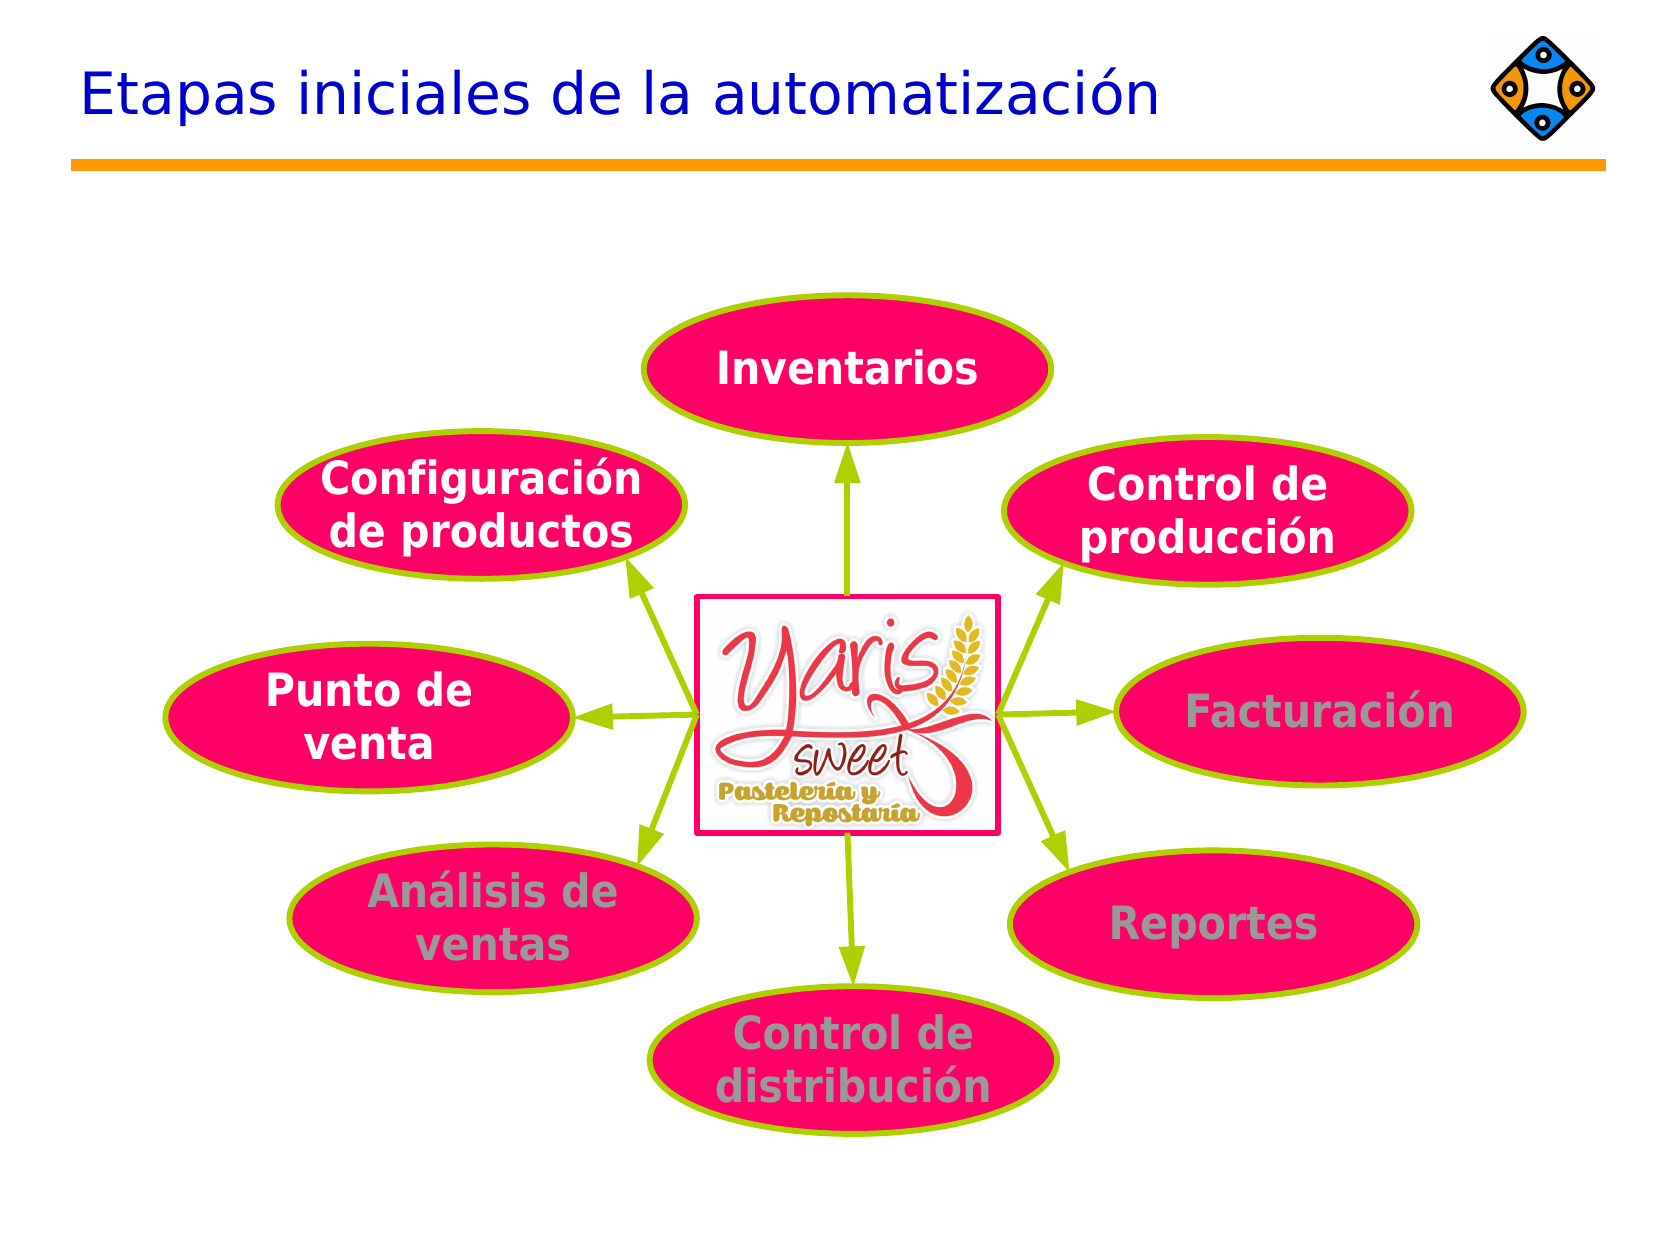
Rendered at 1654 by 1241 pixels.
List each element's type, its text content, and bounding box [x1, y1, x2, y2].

text_box Reportes [1009, 850, 1418, 999]
picture [708, 608, 995, 830]
text_box Control de distribución [649, 986, 1058, 1134]
text_box Punto de venta [165, 643, 573, 792]
text_box Facturación [1116, 637, 1524, 786]
text_box Configuración de productos [277, 431, 686, 579]
text_box Inventarios [643, 295, 1052, 443]
text_box Etapas iniciales de la automatización [64, 53, 1465, 136]
text_box Control de producción [1003, 437, 1412, 585]
picture [1488, 35, 1597, 142]
text_box Análisis de ventas [289, 844, 697, 993]
